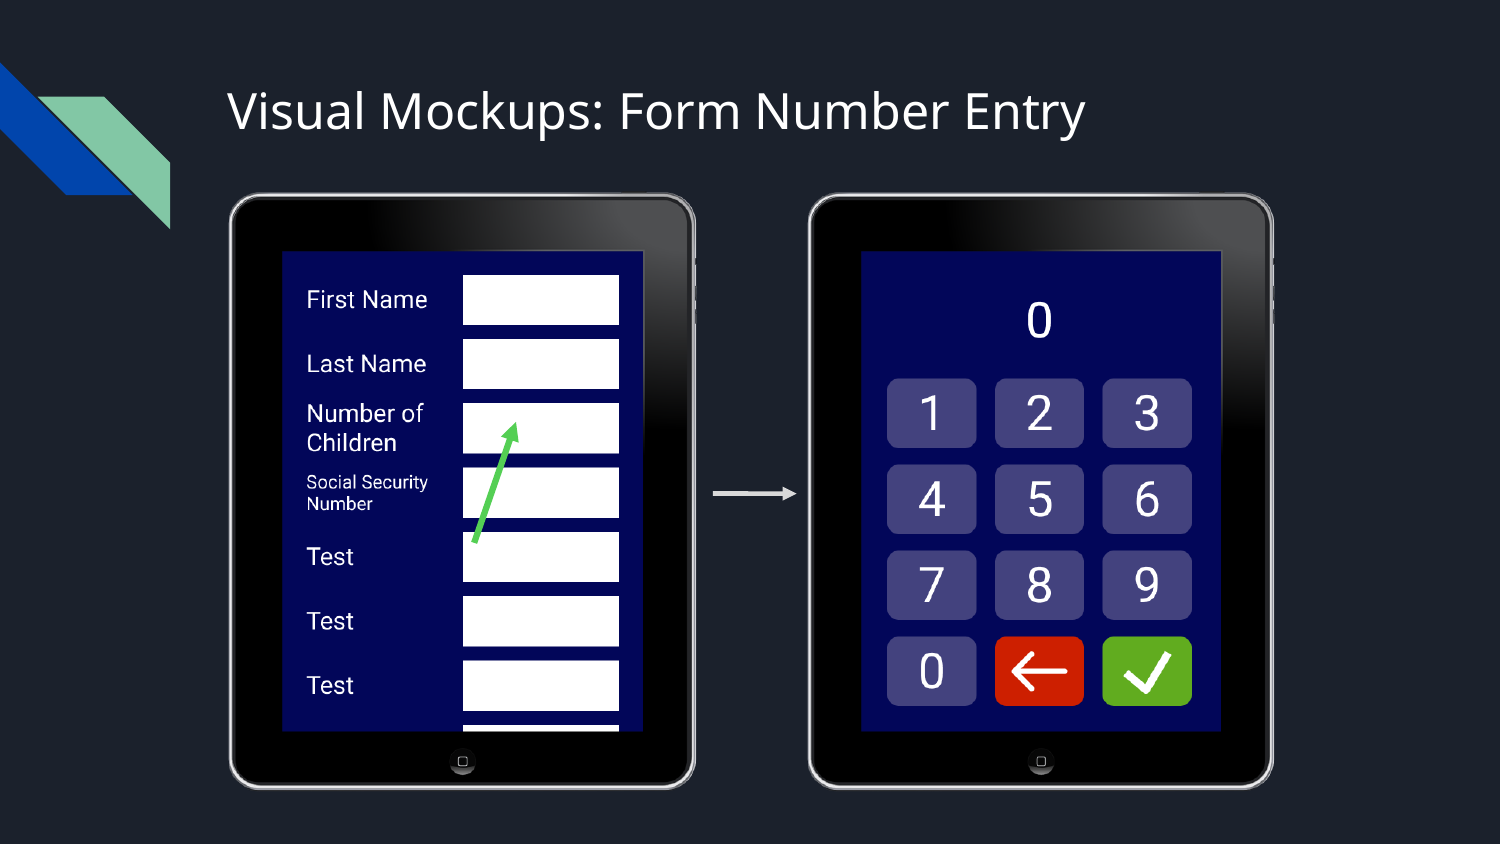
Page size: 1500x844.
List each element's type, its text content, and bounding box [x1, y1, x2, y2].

picture [791, 179, 1288, 808]
picture [212, 179, 710, 808]
title Visual Mockups: Form Number Entry [212, 64, 1368, 166]
